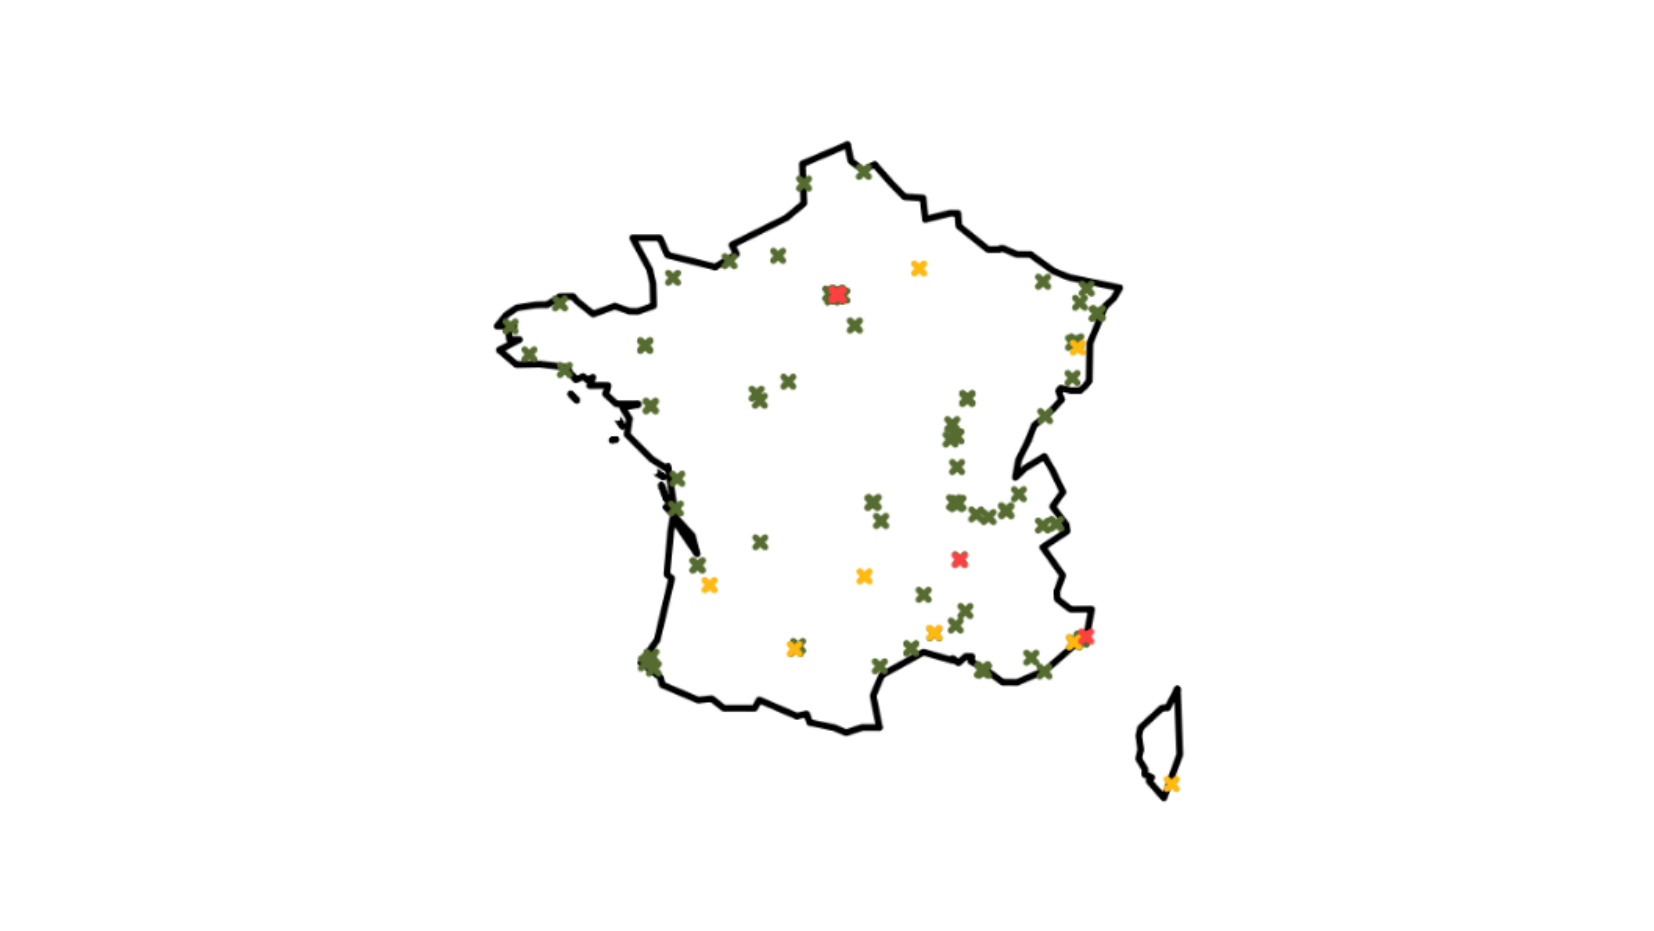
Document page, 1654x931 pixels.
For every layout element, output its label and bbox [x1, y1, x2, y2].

picture [442, 114, 1212, 817]
